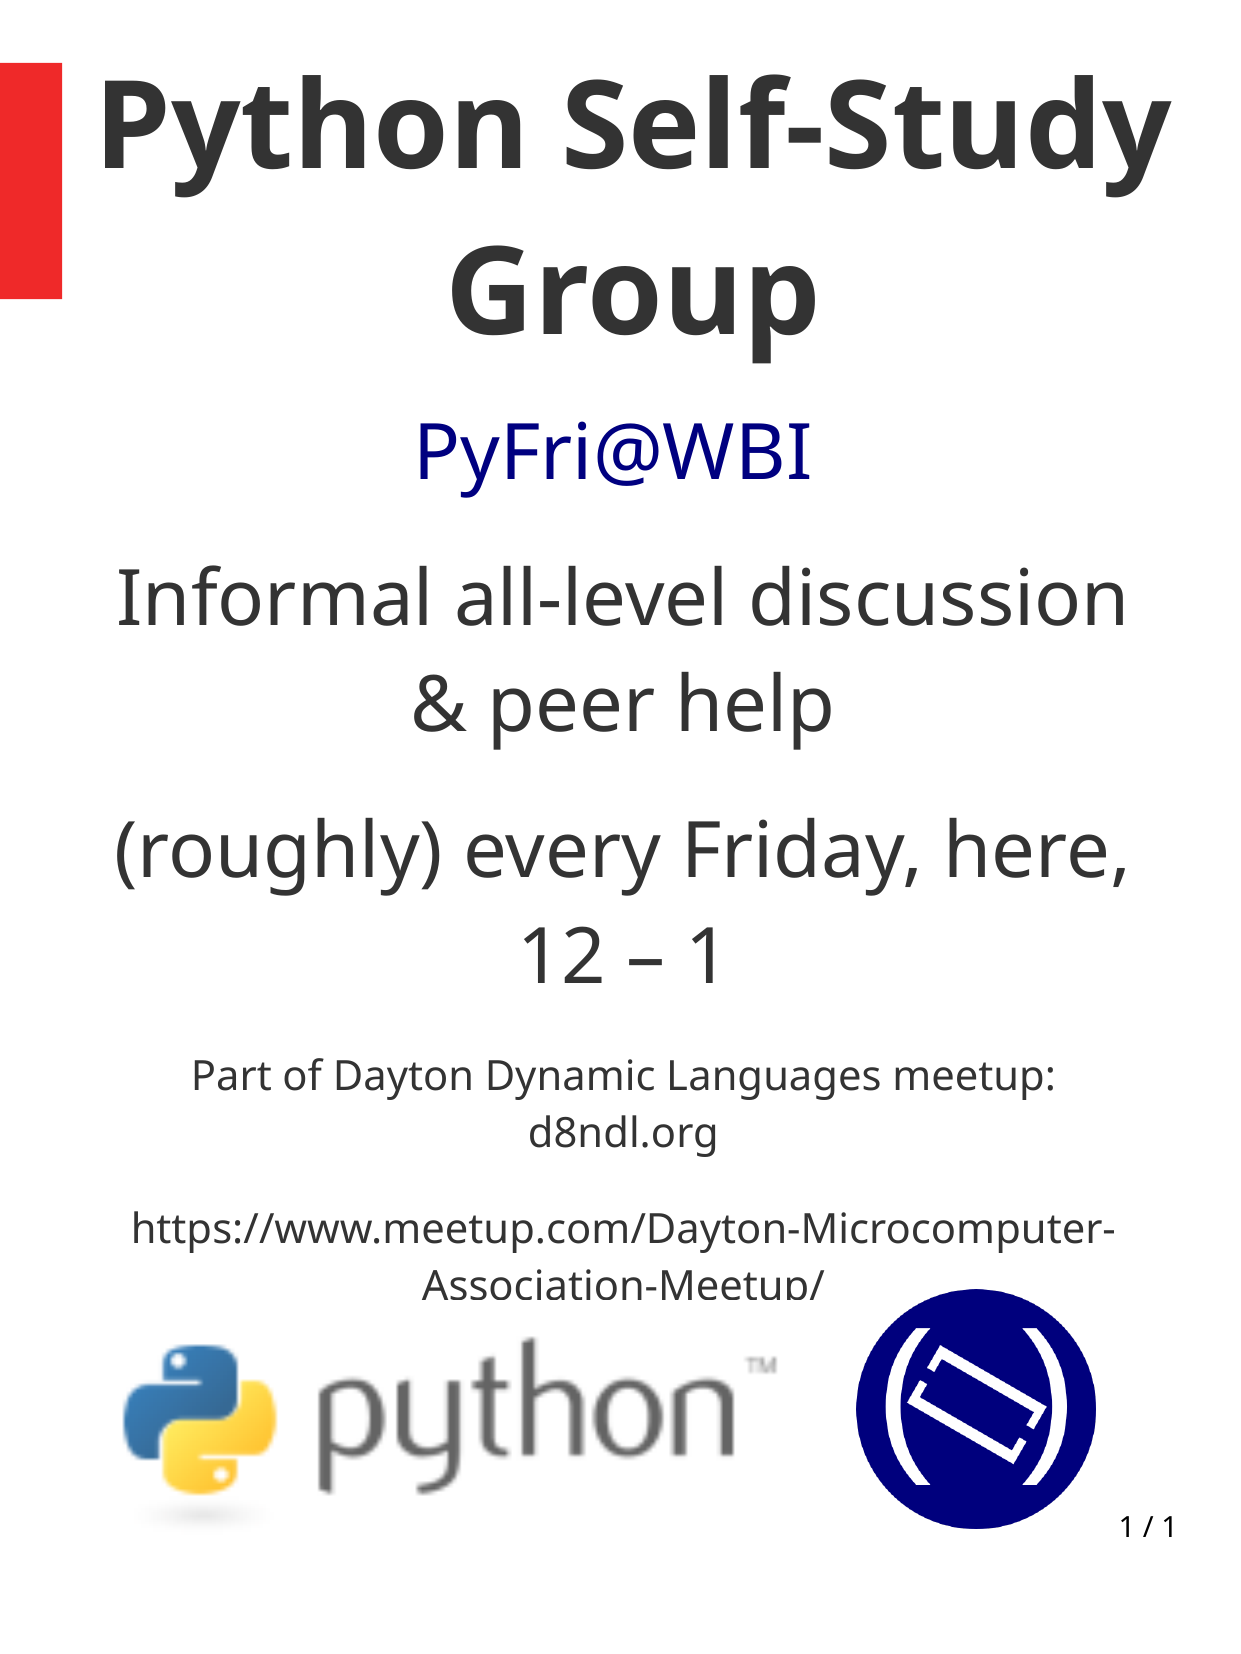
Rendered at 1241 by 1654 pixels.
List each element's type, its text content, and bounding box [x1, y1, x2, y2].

picture [856, 1289, 1096, 1529]
title Python Self-Study Group [88, 14, 1179, 394]
list PyFri@WBI Informal all-level discussion & peer help (roughly) every Friday, here, 12 – 1 Part of Dayton Dynamic Languages meetup: d8ndl.org https://www.meetup.com/Dayton-Microcomputer-Association-Meetup/ [92, 396, 1156, 1251]
picture [16, 1300, 840, 1578]
